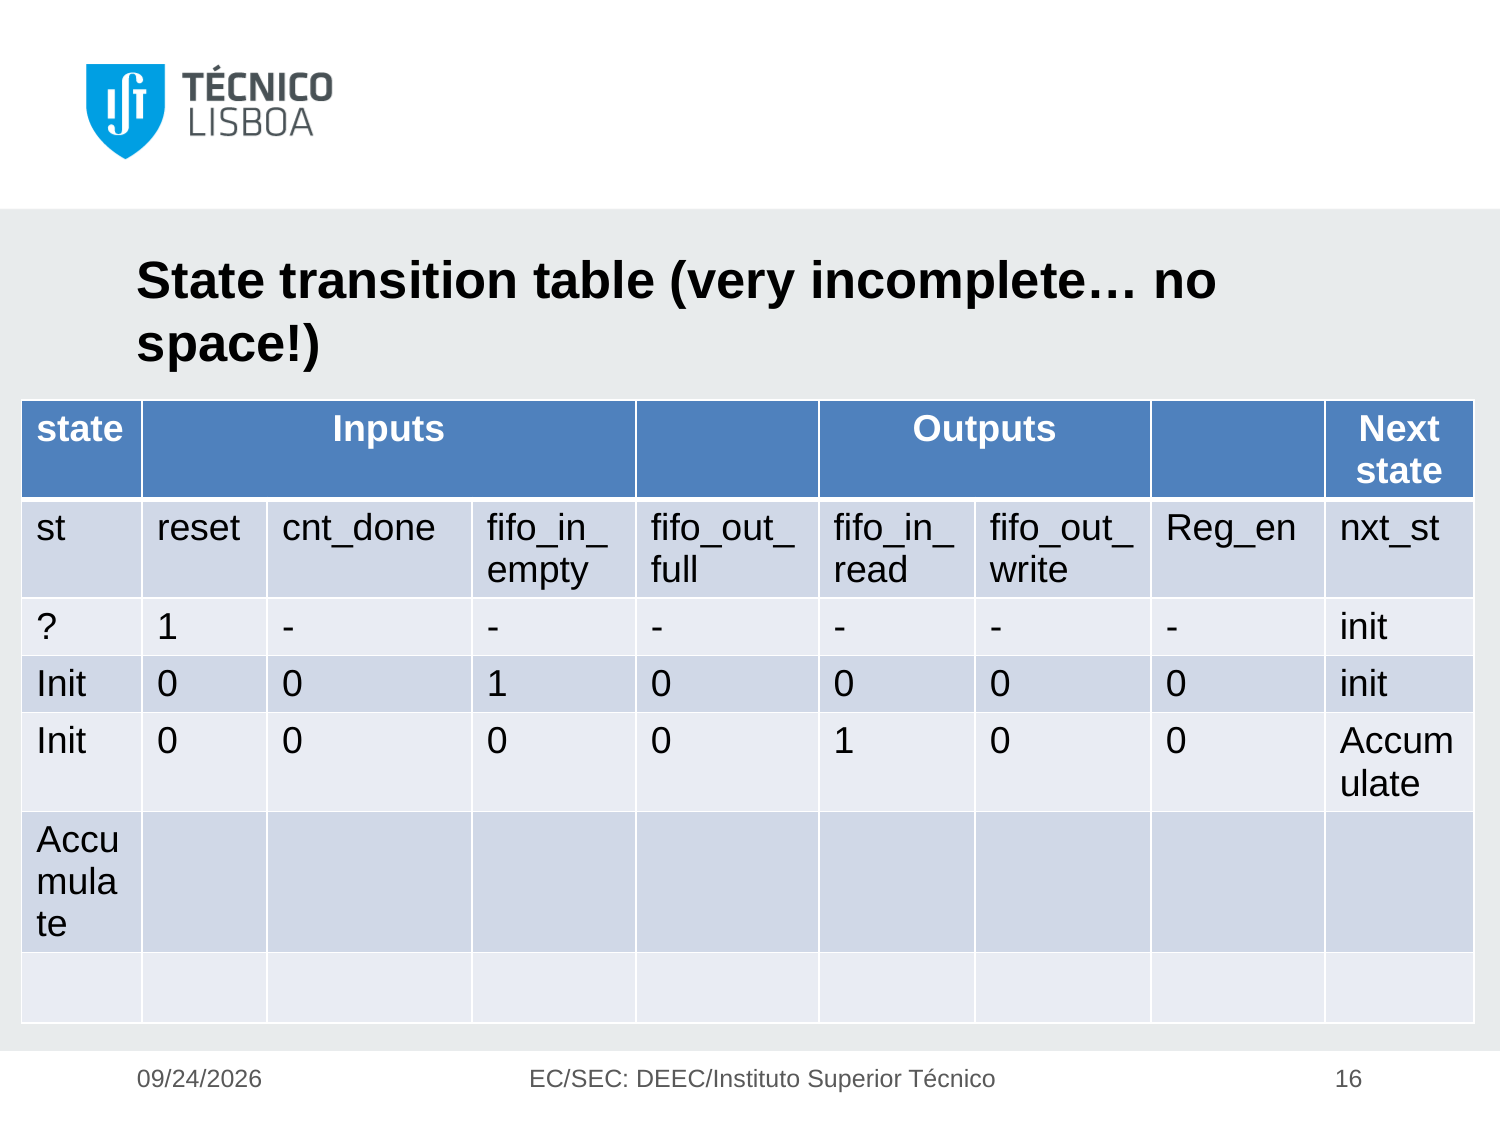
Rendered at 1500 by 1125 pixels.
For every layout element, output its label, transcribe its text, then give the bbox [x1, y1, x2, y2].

table_cell init [1326, 656, 1473, 712]
table_cell Reg_en [1152, 502, 1324, 597]
table_cell [143, 953, 266, 1022]
table_cell [976, 812, 1150, 952]
table_cell Init [22, 656, 141, 712]
table_cell fifo_out_write [976, 502, 1150, 597]
table_cell - [976, 599, 1150, 655]
table_cell cnt_done [268, 502, 471, 597]
table_cell 0 [1152, 656, 1324, 712]
table_cell [22, 953, 141, 1022]
table_header Next state [1326, 401, 1473, 497]
table_cell 0 [1152, 713, 1324, 811]
slide_number 11/05/2020 [121, 1052, 425, 1103]
table_cell [1152, 812, 1324, 952]
table_cell [637, 953, 818, 1022]
table_cell - [268, 599, 471, 655]
table_cell - [820, 599, 974, 655]
table_cell [143, 812, 266, 952]
table_cell 0 [473, 713, 635, 811]
table_cell [976, 953, 1150, 1022]
table_header [1152, 401, 1324, 497]
table_cell - [1152, 599, 1324, 655]
table_cell [268, 953, 471, 1022]
table_cell [820, 953, 974, 1022]
table_cell ? [22, 599, 141, 655]
table_cell [1326, 953, 1473, 1022]
table_cell 0 [143, 656, 266, 712]
table_cell [268, 812, 471, 952]
table_cell fifo_in_empty [473, 502, 635, 597]
table_header [637, 401, 818, 497]
table_cell 0 [976, 656, 1150, 712]
table_cell 0 [976, 713, 1150, 811]
table_header state [22, 401, 141, 497]
table_cell 1 [143, 599, 266, 655]
table_header Outputs [820, 401, 1150, 497]
table_cell 0 [637, 713, 818, 811]
table_cell [473, 953, 635, 1022]
slide_number <number> [1077, 1052, 1378, 1103]
table_cell [1326, 812, 1473, 952]
table_cell [820, 812, 974, 952]
table_cell reset [143, 502, 266, 597]
table_cell Accumulate [22, 812, 141, 952]
table_cell 1 [473, 656, 635, 712]
table_cell - [473, 599, 635, 655]
table_cell [1152, 953, 1324, 1022]
table_cell st [22, 502, 141, 597]
table_cell fifo_in_read [820, 502, 974, 597]
table_cell Init [22, 713, 141, 811]
table_cell init [1326, 599, 1473, 655]
title State transition table (very incomplete… no space!) [121, 237, 1378, 381]
table_cell 0 [820, 656, 974, 712]
footer EC/SEC: DEEC/Instituto Superior Técnico [512, 1052, 1021, 1103]
table_cell [473, 812, 635, 952]
table_cell Accumulate [1326, 713, 1473, 811]
table_cell nxt_st [1326, 502, 1473, 597]
table_cell [637, 812, 818, 952]
table_cell - [637, 599, 818, 655]
picture [0, 0, 1500, 1125]
table_header Inputs [143, 401, 635, 497]
table_cell 0 [268, 656, 471, 712]
table_cell fifo_out_full [637, 502, 818, 597]
table_cell 0 [268, 713, 471, 811]
table_cell 0 [637, 656, 818, 712]
table_cell 0 [143, 713, 266, 811]
table_cell 1 [820, 713, 974, 811]
